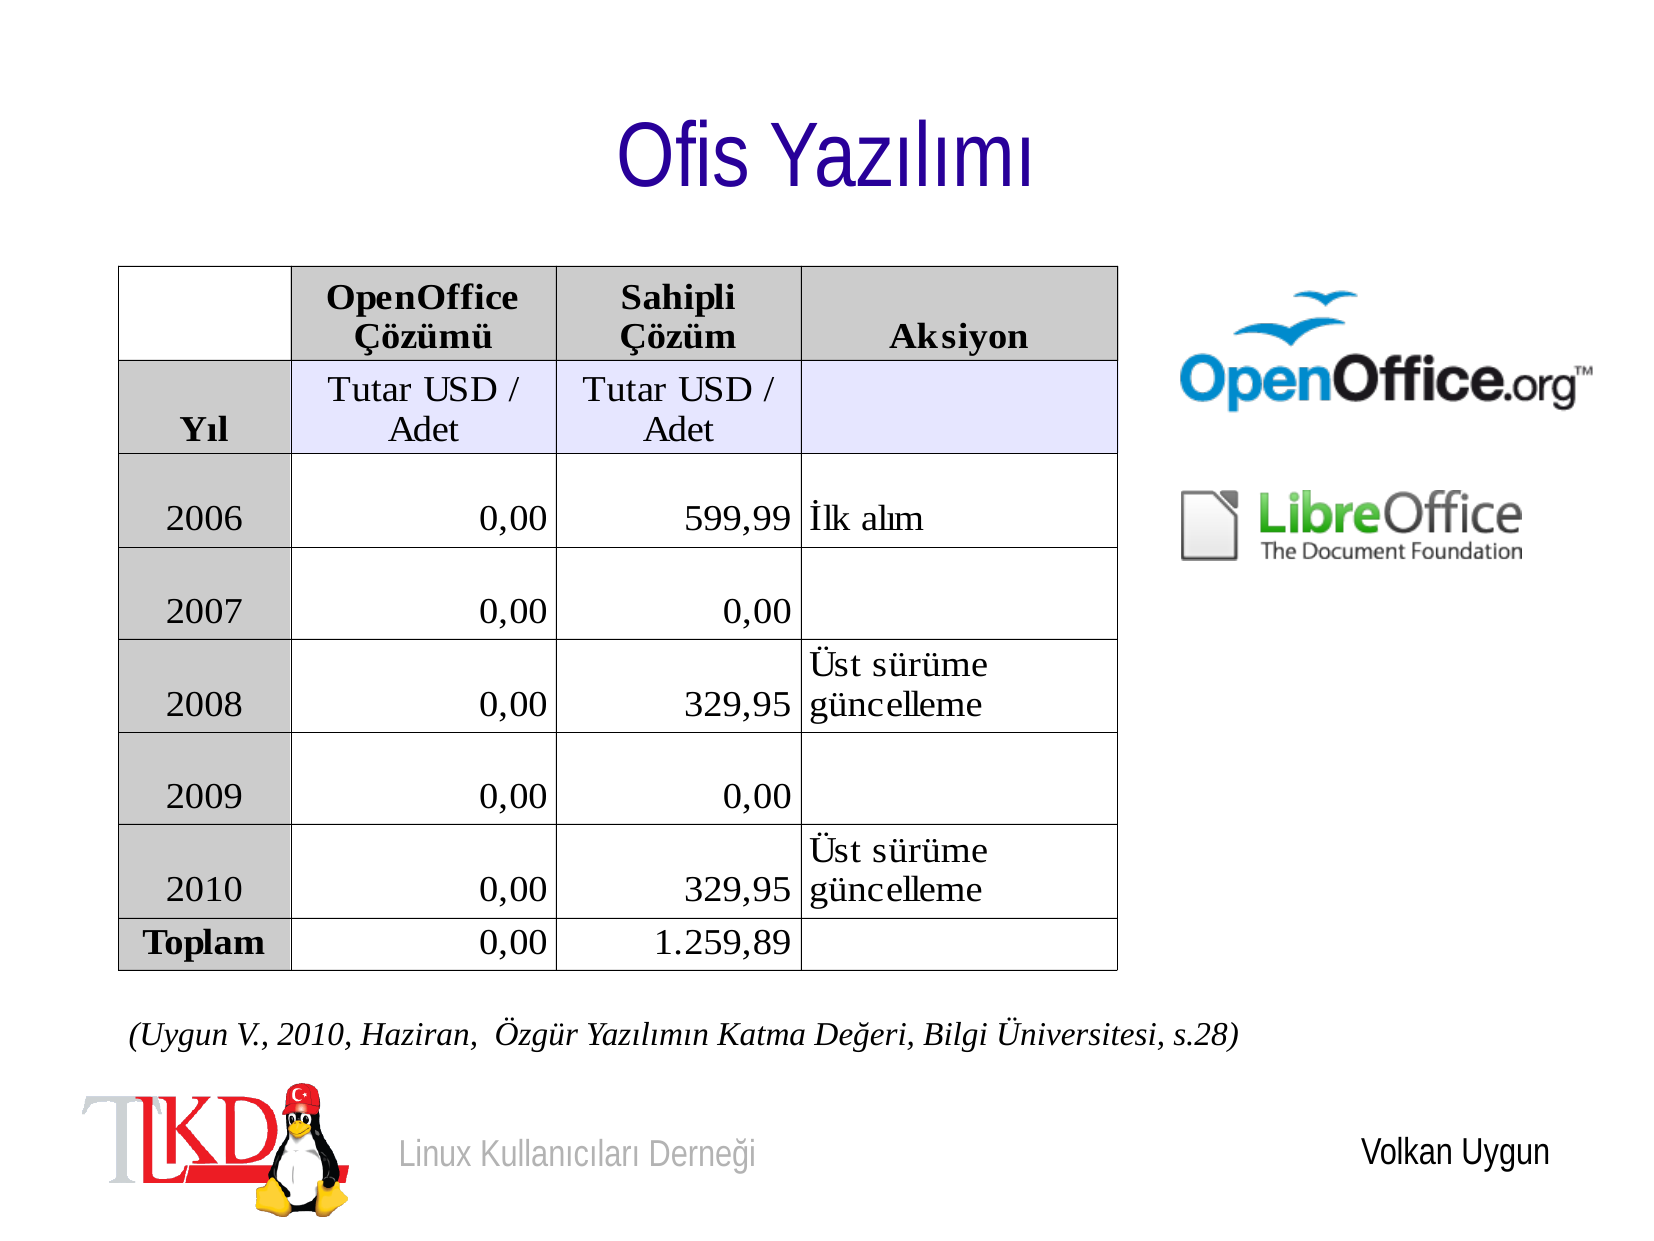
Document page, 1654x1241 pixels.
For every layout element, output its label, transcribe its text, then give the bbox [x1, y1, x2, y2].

text_box (Uygun V., 2010, Haziran, Özgür Yazılımın Katma Değeri, Bilgi Üniversitesi, s.28) [59, 1008, 1303, 1063]
title Ofis Yazılımı [82, 49, 1571, 257]
text_box Linux Kullanıcıları Derneği [383, 1123, 1063, 1211]
picture [1181, 490, 1522, 562]
picture [1151, 236, 1621, 471]
text_box Volkan Uygun [1151, 1122, 1565, 1180]
chart [118, 265, 1123, 975]
picture [82, 1068, 349, 1217]
